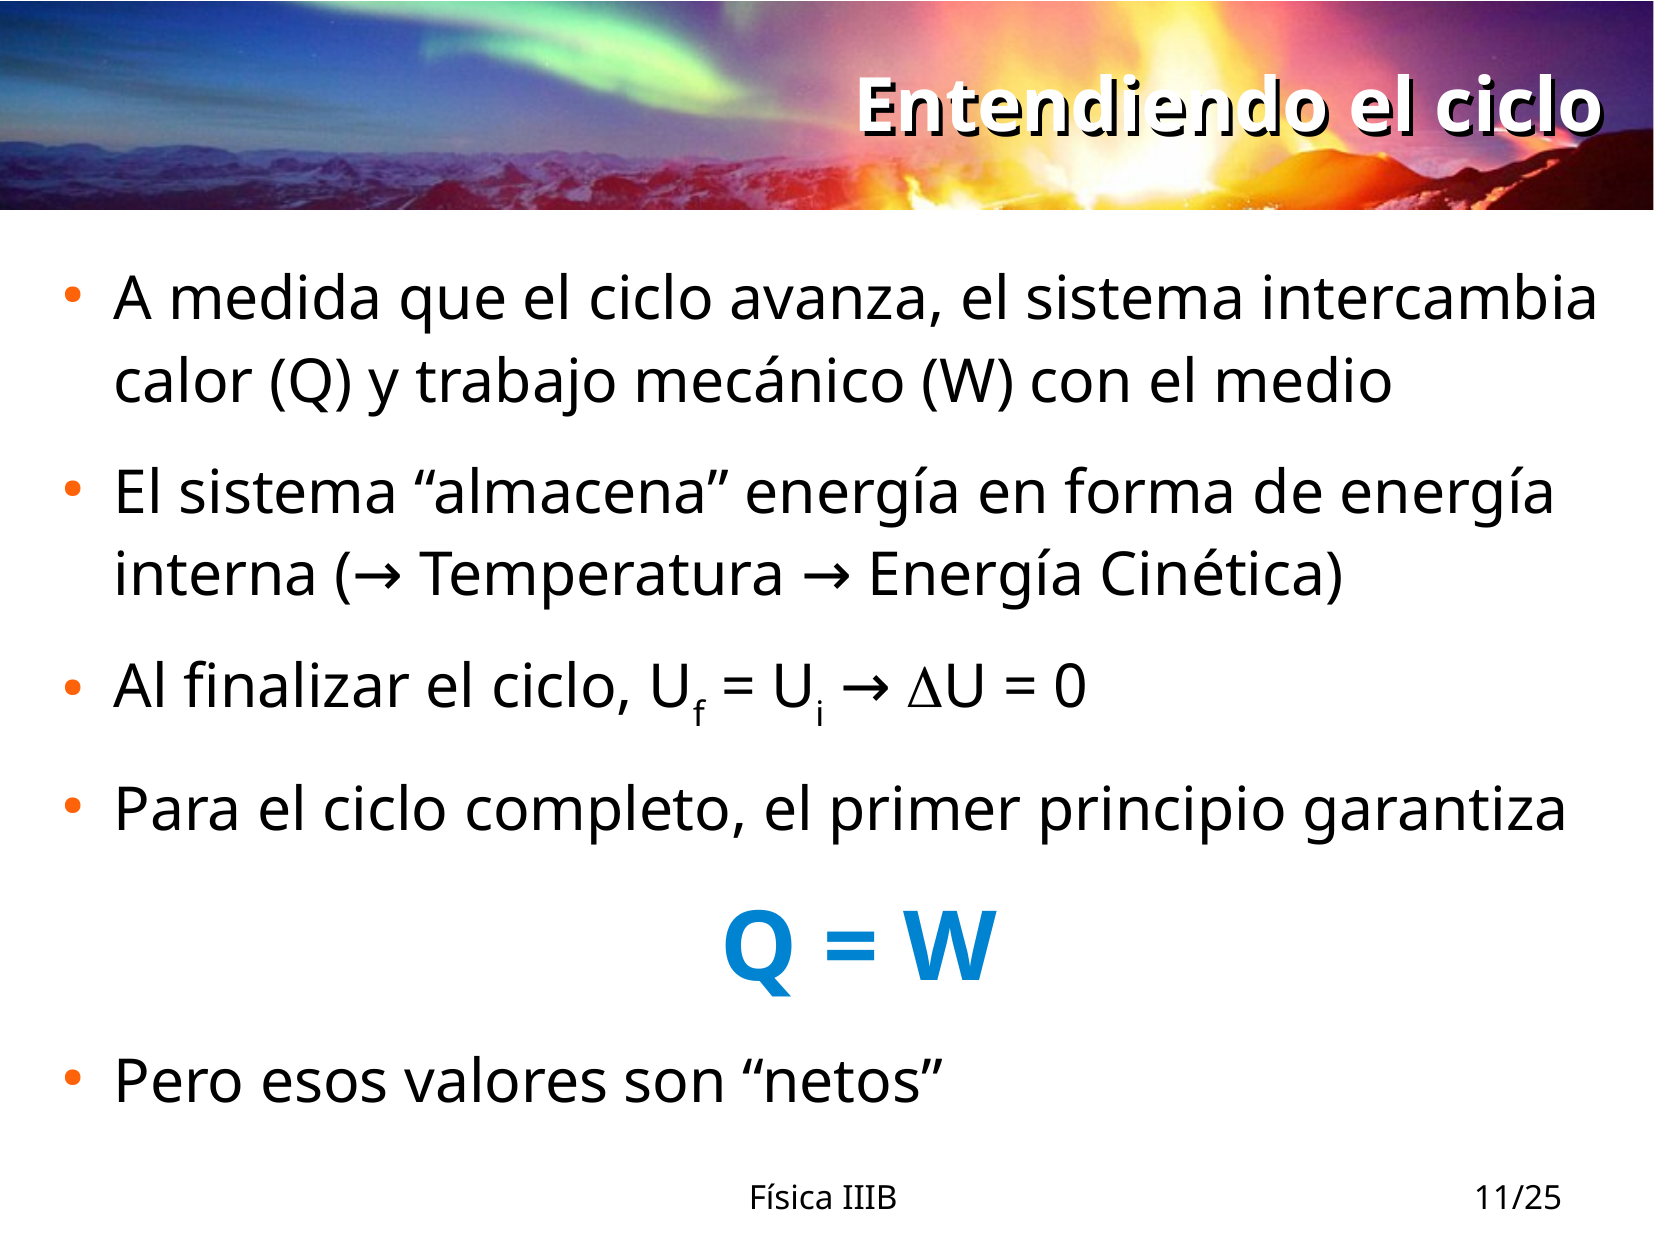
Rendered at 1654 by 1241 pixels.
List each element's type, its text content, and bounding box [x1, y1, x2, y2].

list A medida que el ciclo avanza, el sistema intercambia calor (Q) y trabajo mecánico (W) con el medio El sistema “almacena” energía en forma de energía interna (→ Temperatura → Energía Cinética) Al finalizar el ciclo, Uf = Ui → DU = 0 Para el ciclo completo, el primer principio garantiza Q = W Pero esos valores son “netos” [45, 255, 1606, 1156]
picture [0, 1, 1654, 210]
title Entendiendo el ciclo [45, 15, 1606, 191]
